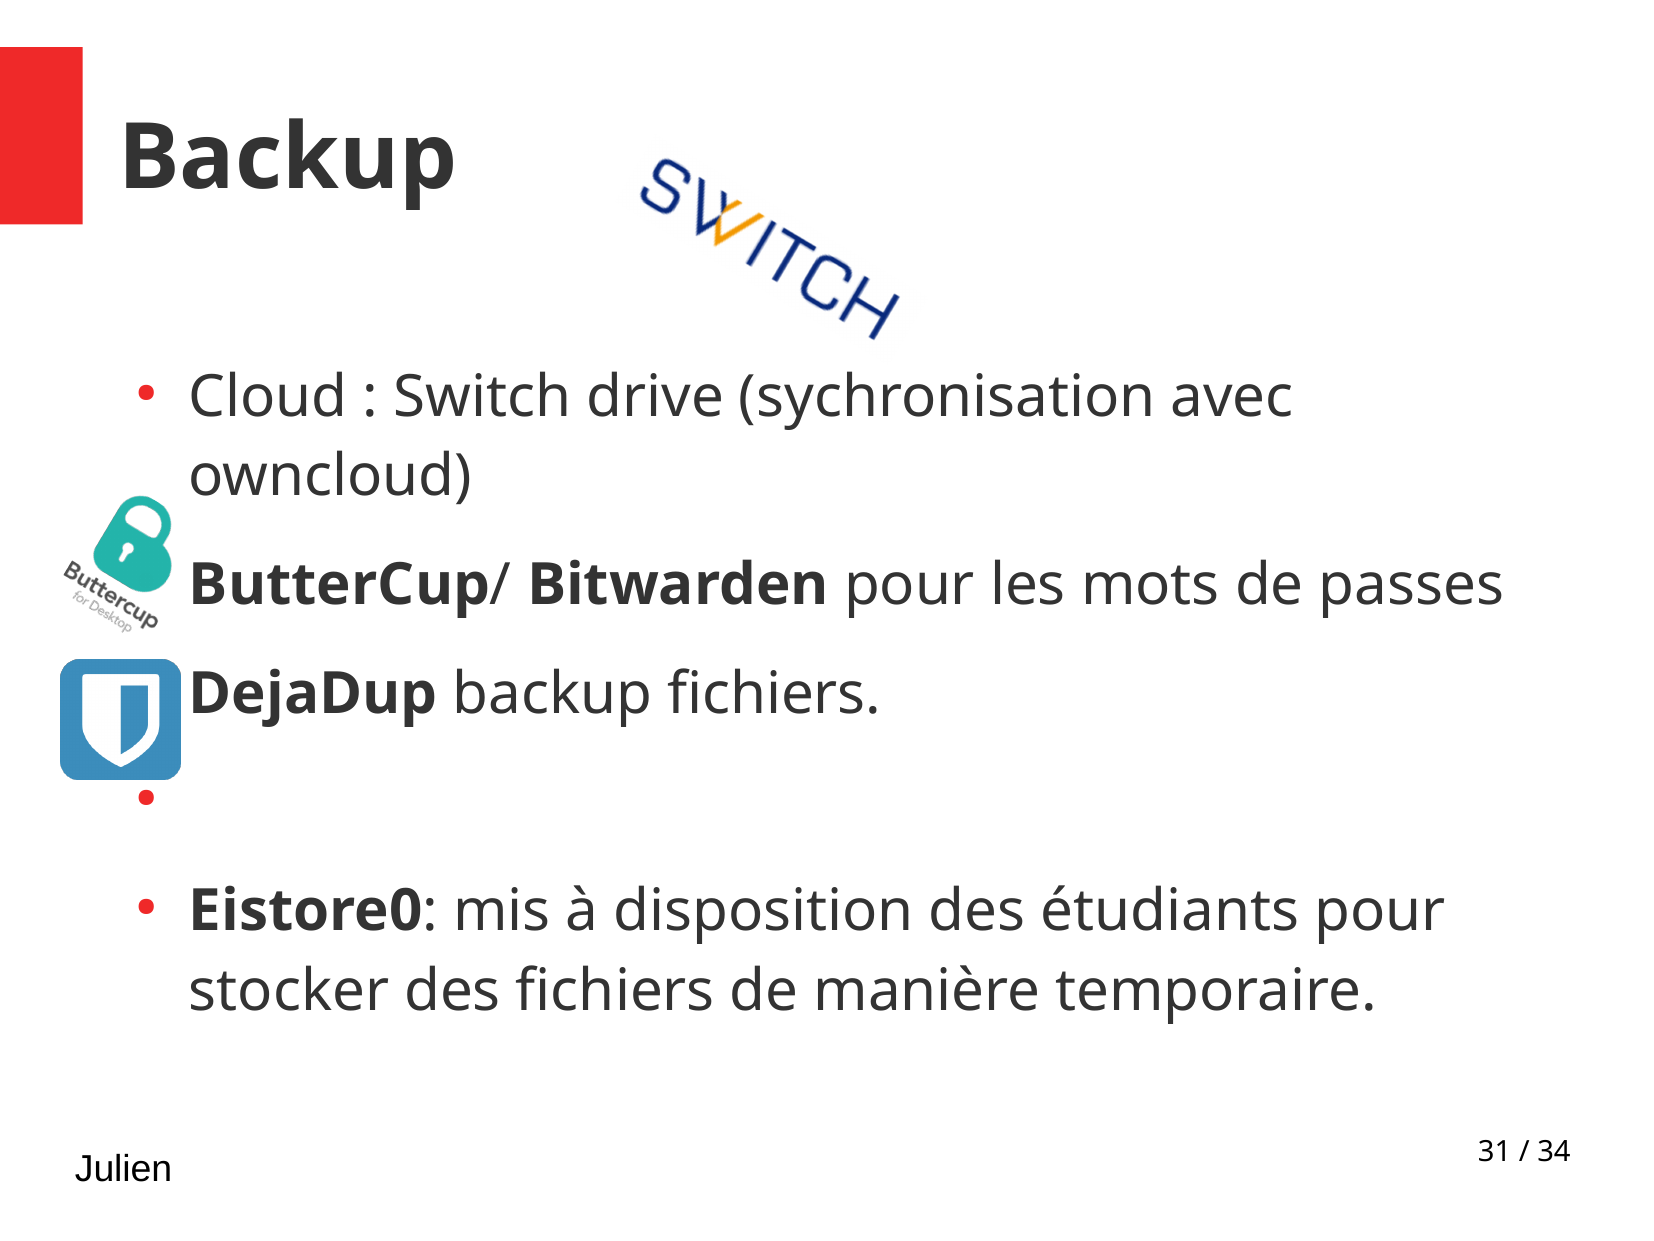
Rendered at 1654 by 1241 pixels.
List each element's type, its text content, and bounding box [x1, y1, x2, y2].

picture [615, 135, 928, 365]
picture [53, 480, 211, 646]
picture [60, 659, 181, 780]
title Backup [118, 49, 1571, 257]
list Cloud : Switch drive (sychronisation avec owncloud) ButterCup/ Bitwarden pour les mots de passes DejaDup backup fichiers. Eistore0: mis à disposition des étudiants pour stocker des fichiers de manière temporaire. [118, 354, 1536, 1074]
text_box Julien [60, 1140, 188, 1197]
